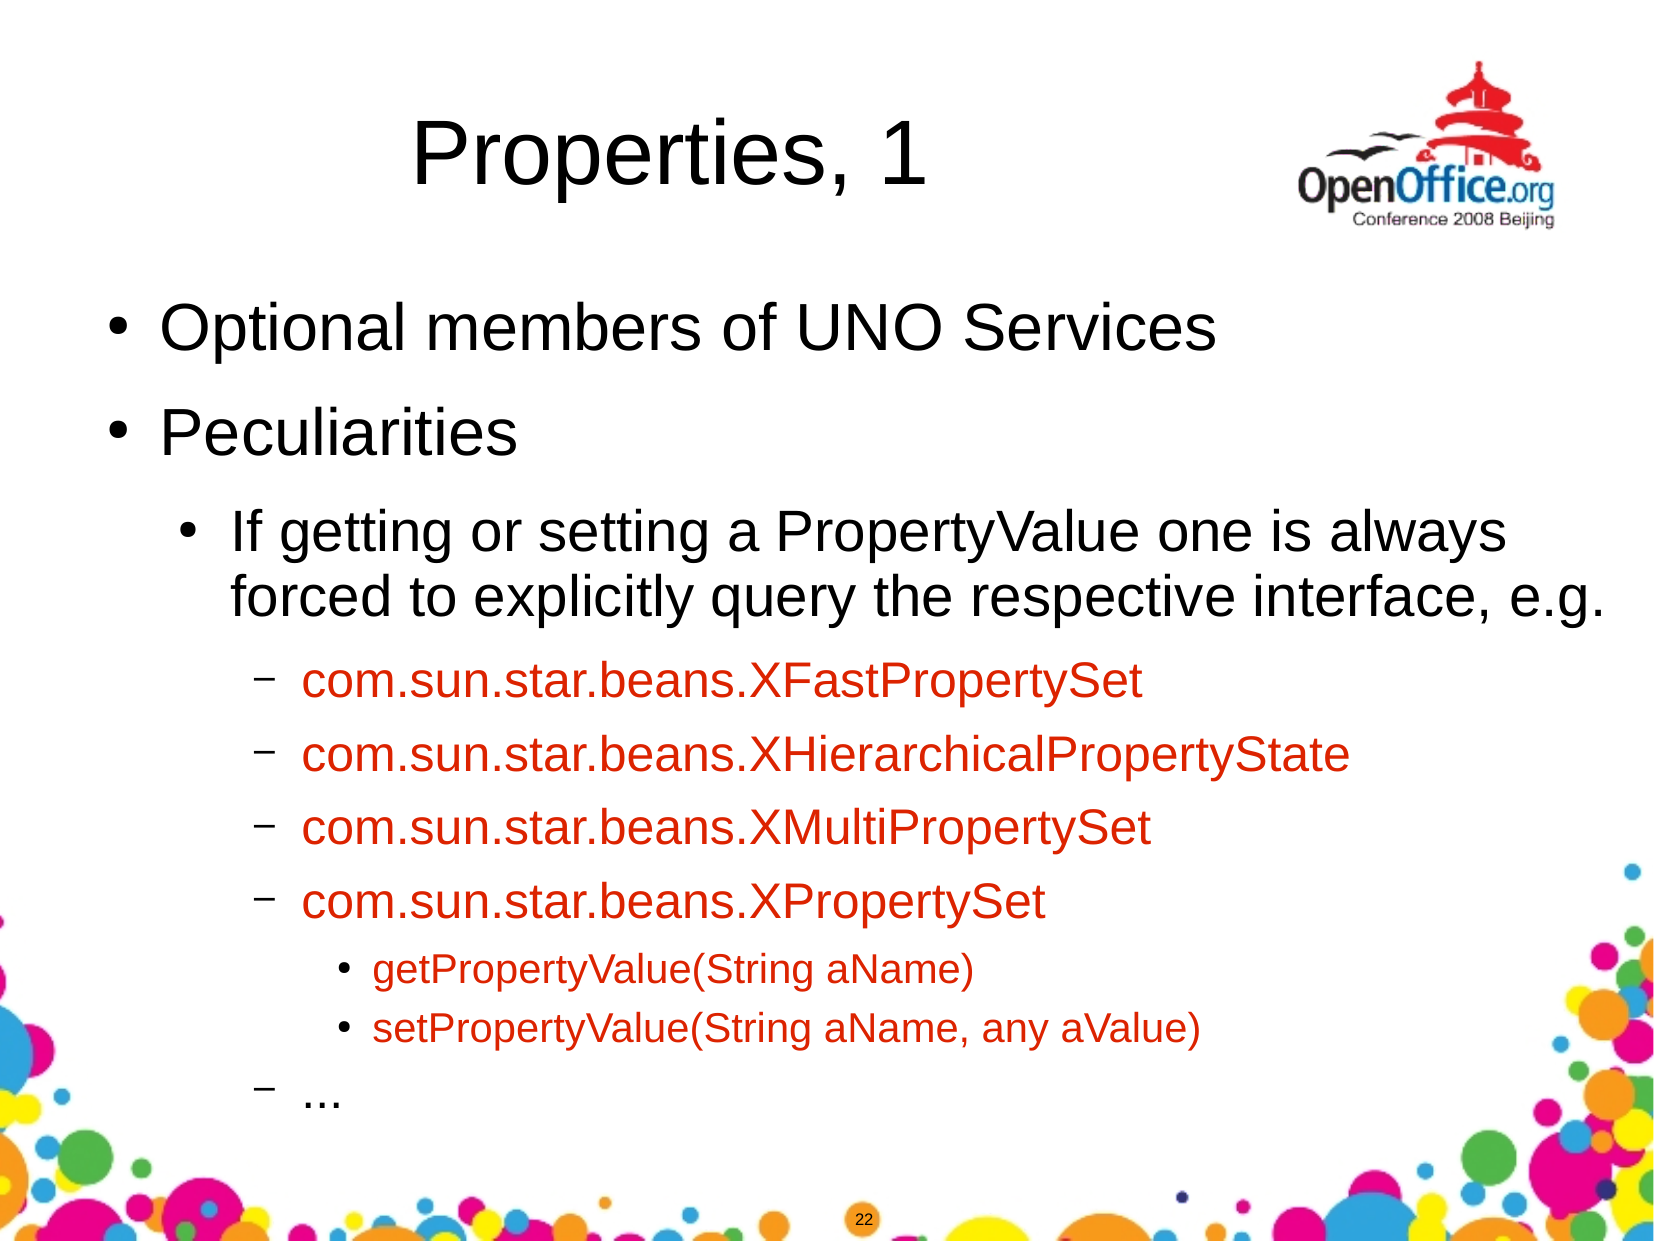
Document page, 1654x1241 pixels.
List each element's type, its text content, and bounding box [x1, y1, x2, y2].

title Properties, 1 [82, 56, 1258, 250]
picture [0, 810, 1654, 1241]
picture [1285, 51, 1569, 250]
list Optional members of UNO Services Peculiarities If getting or setting a PropertyValue one is always forced to explicitly query the respective interface, e.g. com.sun.star.beans.XFastPropertySet com.sun.star.beans.XHierarchicalPropertyState com.sun.star.beans.XMultiPropertySet com.sun.star.beans.XPropertySet getPropertyValue(String aName) setPropertyValue(String aName, any aValue) ... [88, 290, 1622, 1119]
